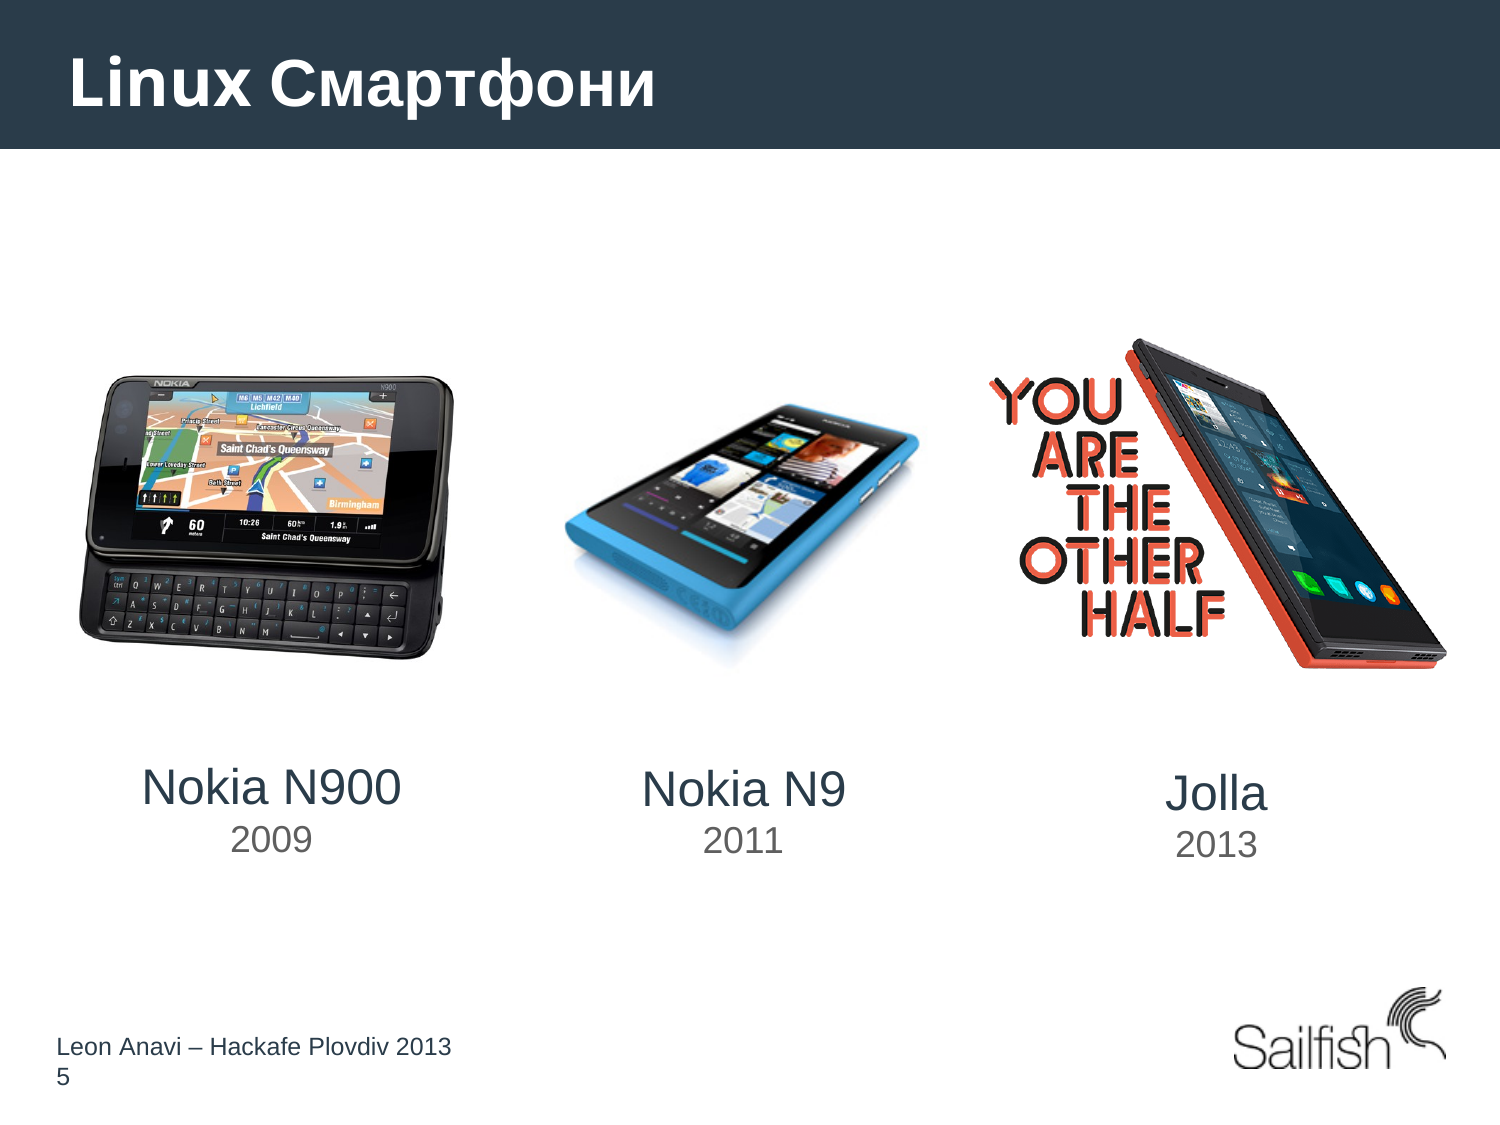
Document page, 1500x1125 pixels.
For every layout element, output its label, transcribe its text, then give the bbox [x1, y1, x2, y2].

text_box Nokia N9 2011 [513, 748, 975, 869]
picture [53, 349, 479, 685]
text_box Linux Смартфони [53, 32, 1466, 173]
picture [1234, 987, 1446, 1069]
picture [564, 326, 940, 694]
text_box Nokia N900 2009 [53, 747, 491, 868]
text_box Jolla 2013 [986, 752, 1447, 874]
picture [989, 338, 1447, 670]
